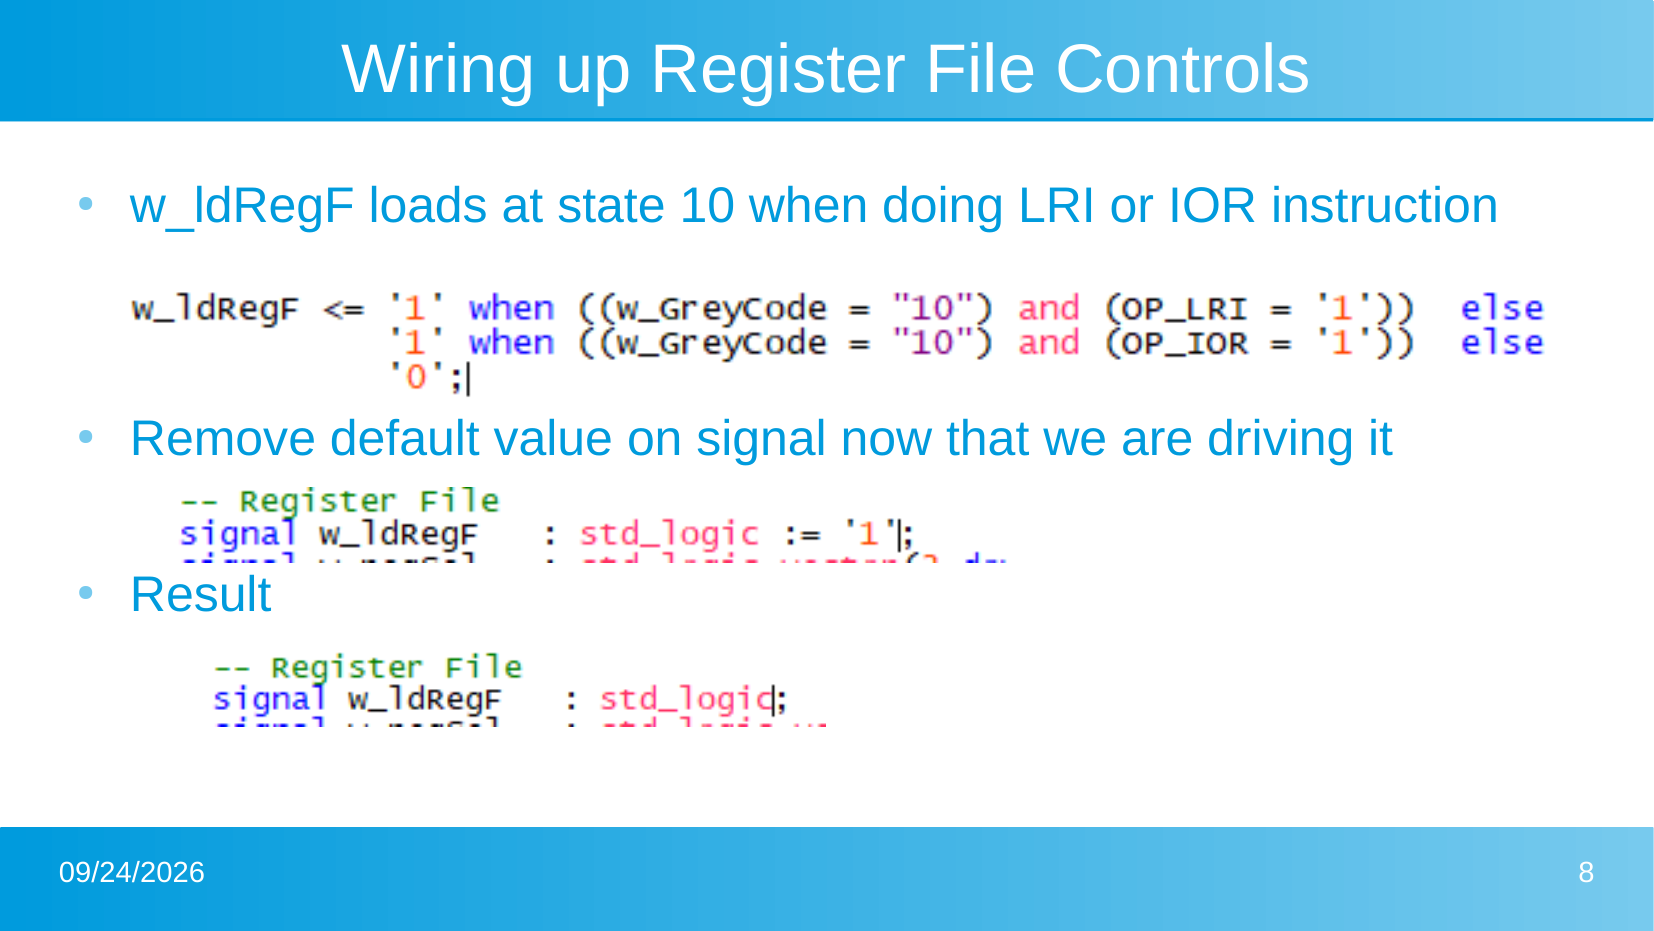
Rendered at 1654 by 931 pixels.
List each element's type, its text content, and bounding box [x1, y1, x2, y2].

picture [150, 487, 1009, 563]
list w_ldRegF loads at state 10 when doing LRI or IOR instruction Remove default value on signal now that we are driving it Result [59, 177, 1595, 338]
picture [112, 262, 1574, 413]
title Wiring up Register File Controls [59, 29, 1595, 108]
picture [187, 637, 826, 727]
